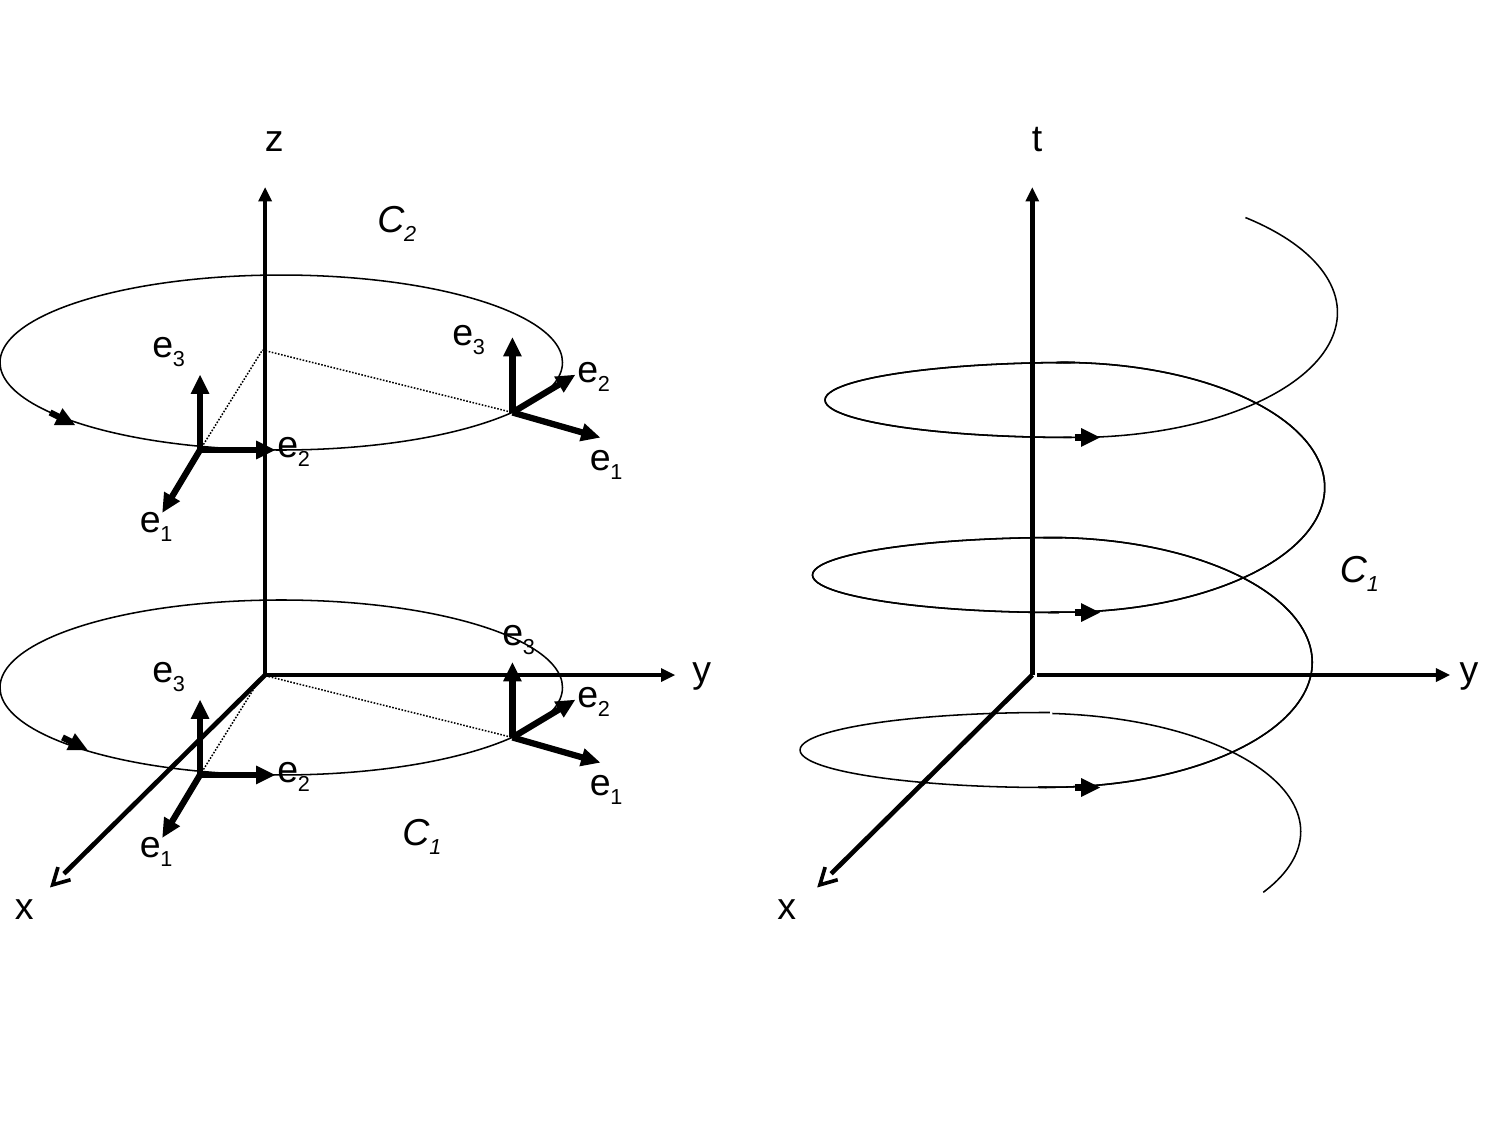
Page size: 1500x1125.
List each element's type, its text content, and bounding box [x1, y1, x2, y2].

text_box e1 [125, 812, 194, 888]
text_box t [1017, 106, 1062, 182]
text_box e1 [125, 487, 194, 563]
text_box x [0, 875, 56, 951]
text_box C1 [387, 800, 468, 876]
text_box e2 [562, 337, 632, 413]
text_box z [249, 106, 303, 182]
text_box y [677, 637, 733, 713]
text_box C1 [1325, 537, 1406, 613]
text_box e2 [562, 662, 632, 738]
text_box C2 [362, 187, 443, 263]
text_box e3 [137, 312, 207, 388]
text_box e1 [575, 425, 644, 501]
text_box e1 [575, 750, 644, 826]
text_box e3 [137, 637, 207, 713]
text_box e3 [437, 299, 507, 376]
text_box e2 [262, 412, 332, 488]
text_box x [762, 875, 818, 951]
text_box e3 [487, 600, 557, 676]
text_box e2 [262, 737, 332, 813]
text_box y [1444, 637, 1500, 713]
